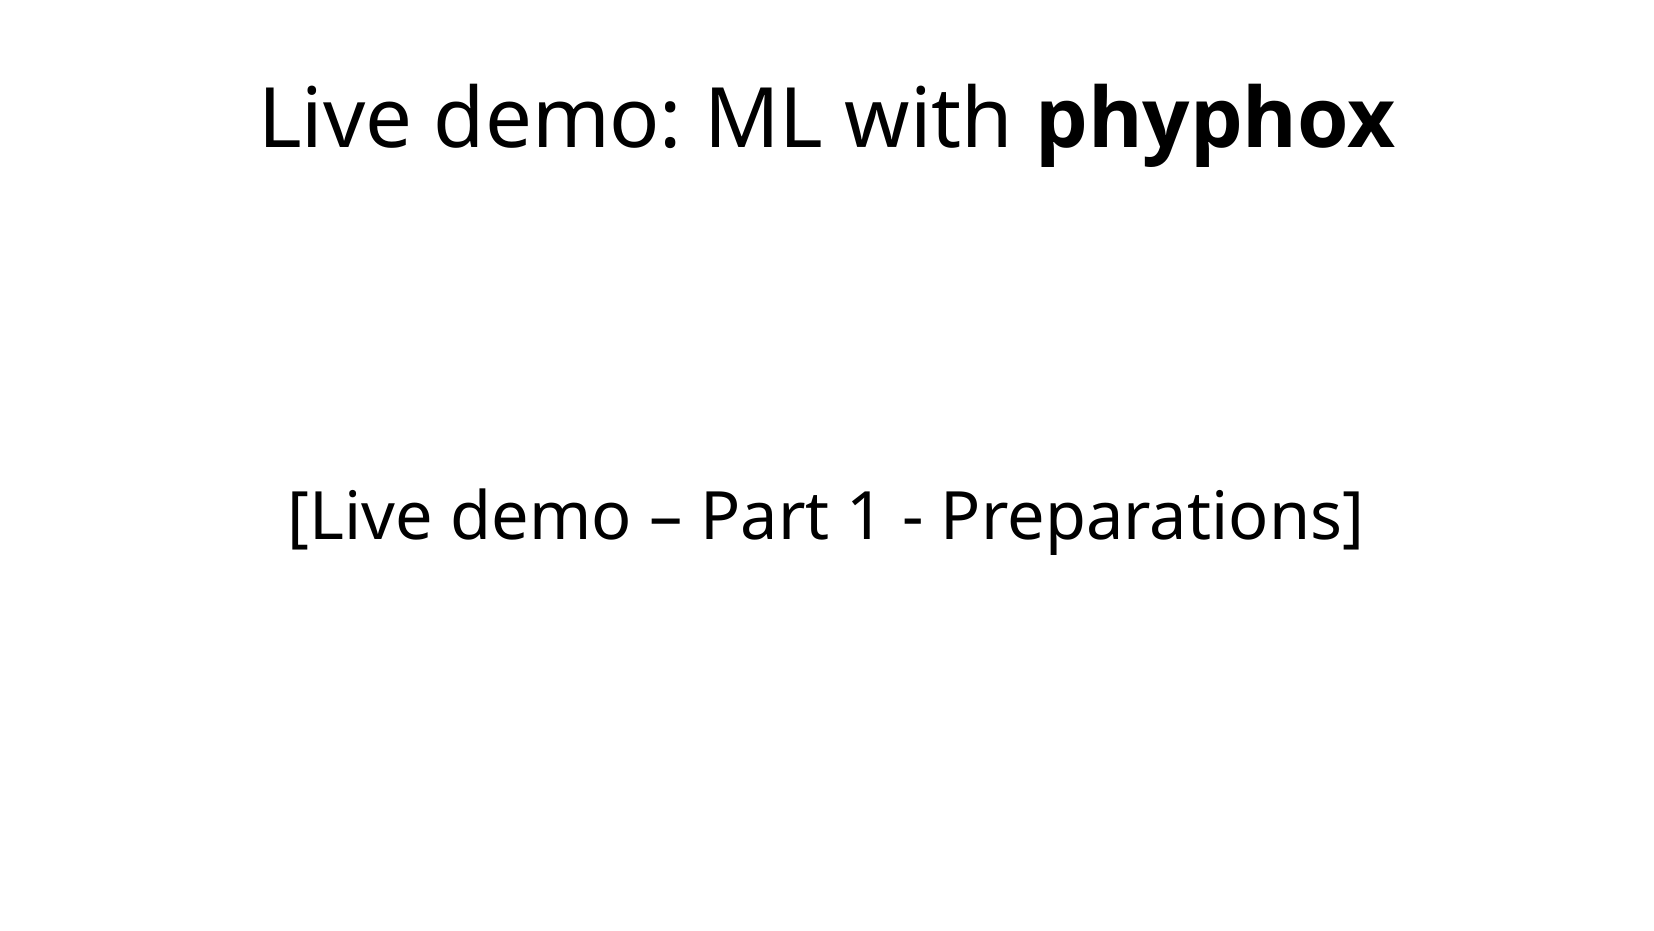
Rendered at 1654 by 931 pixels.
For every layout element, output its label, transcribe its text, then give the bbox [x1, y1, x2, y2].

title Live demo: ML with phyphox [82, 37, 1571, 193]
list [Live demo – Part 1 - Preparations] [82, 217, 1571, 811]
